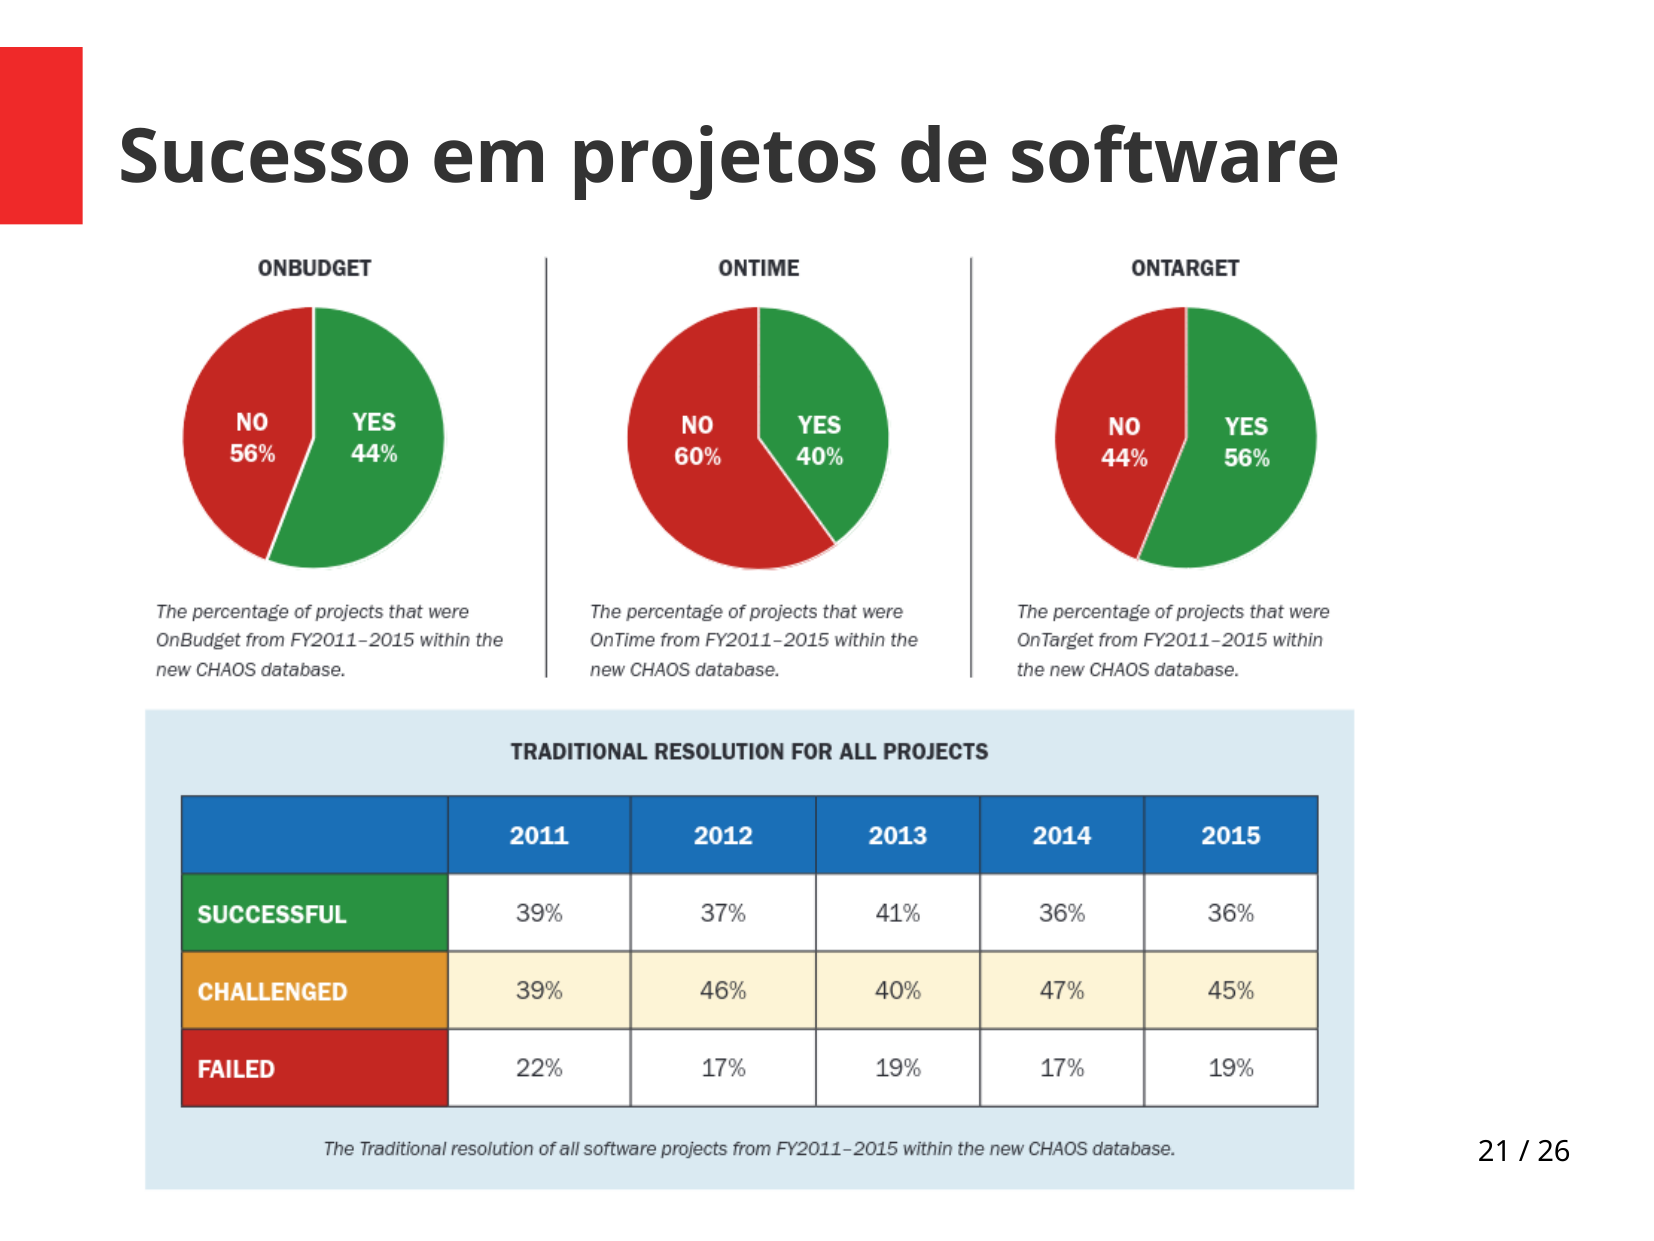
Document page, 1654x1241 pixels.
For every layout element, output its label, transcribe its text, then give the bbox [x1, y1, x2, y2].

title Sucesso em projetos de software [118, 49, 1571, 257]
picture [129, 236, 1371, 1203]
